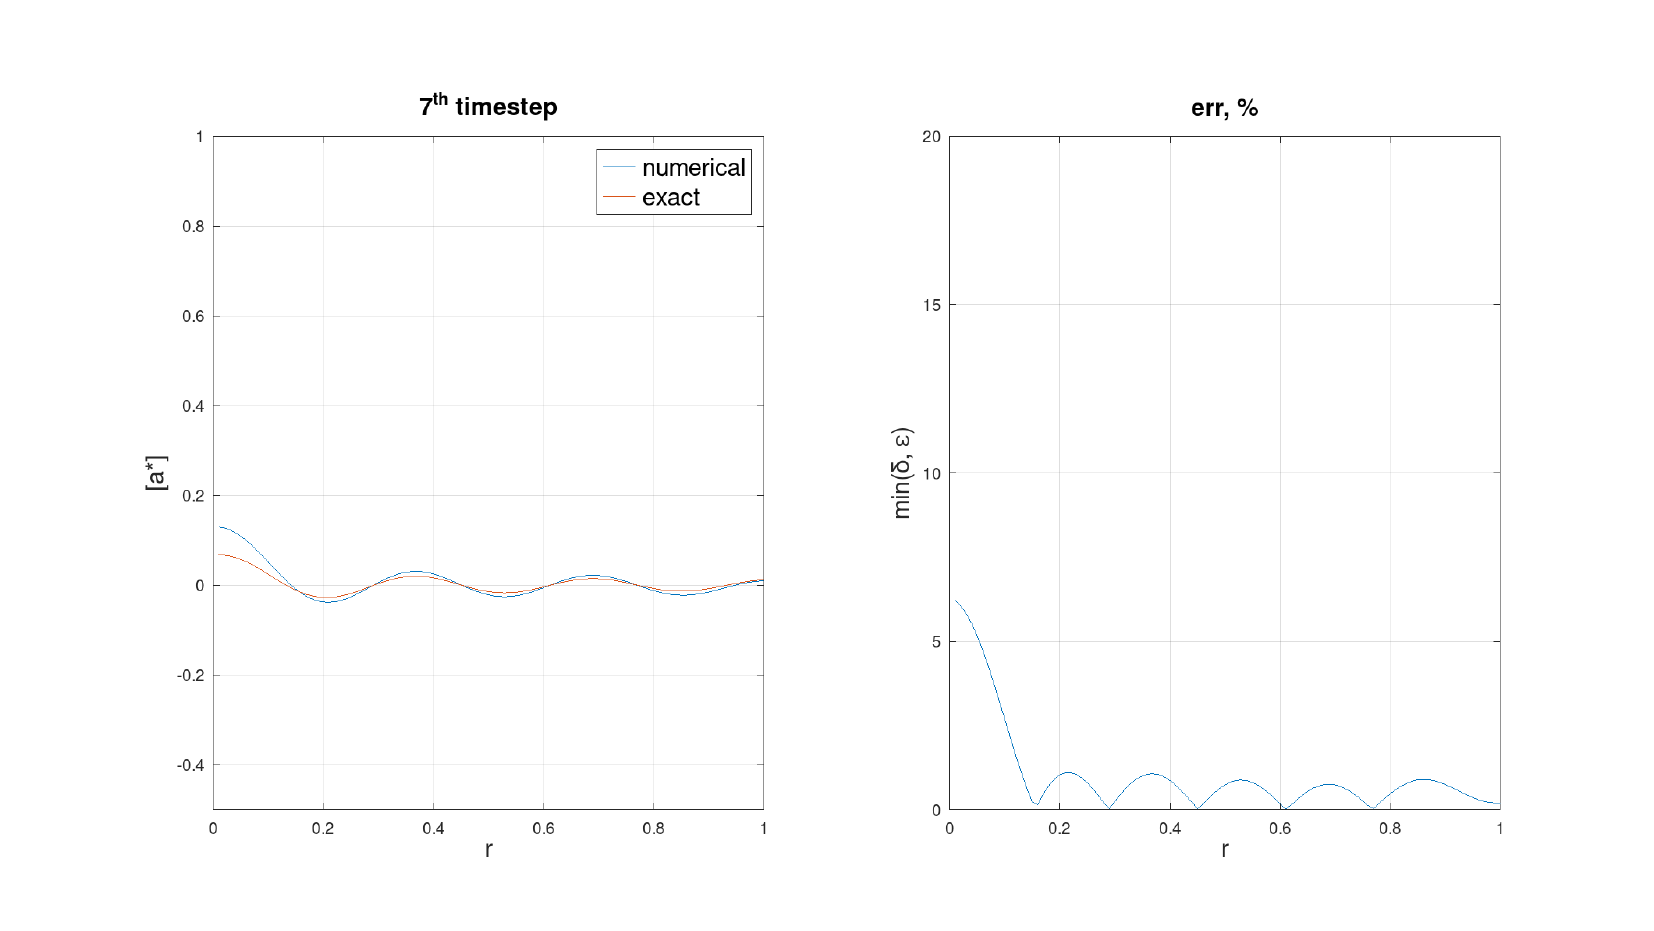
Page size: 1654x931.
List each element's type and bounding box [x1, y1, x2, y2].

picture [0, 74, 1654, 901]
